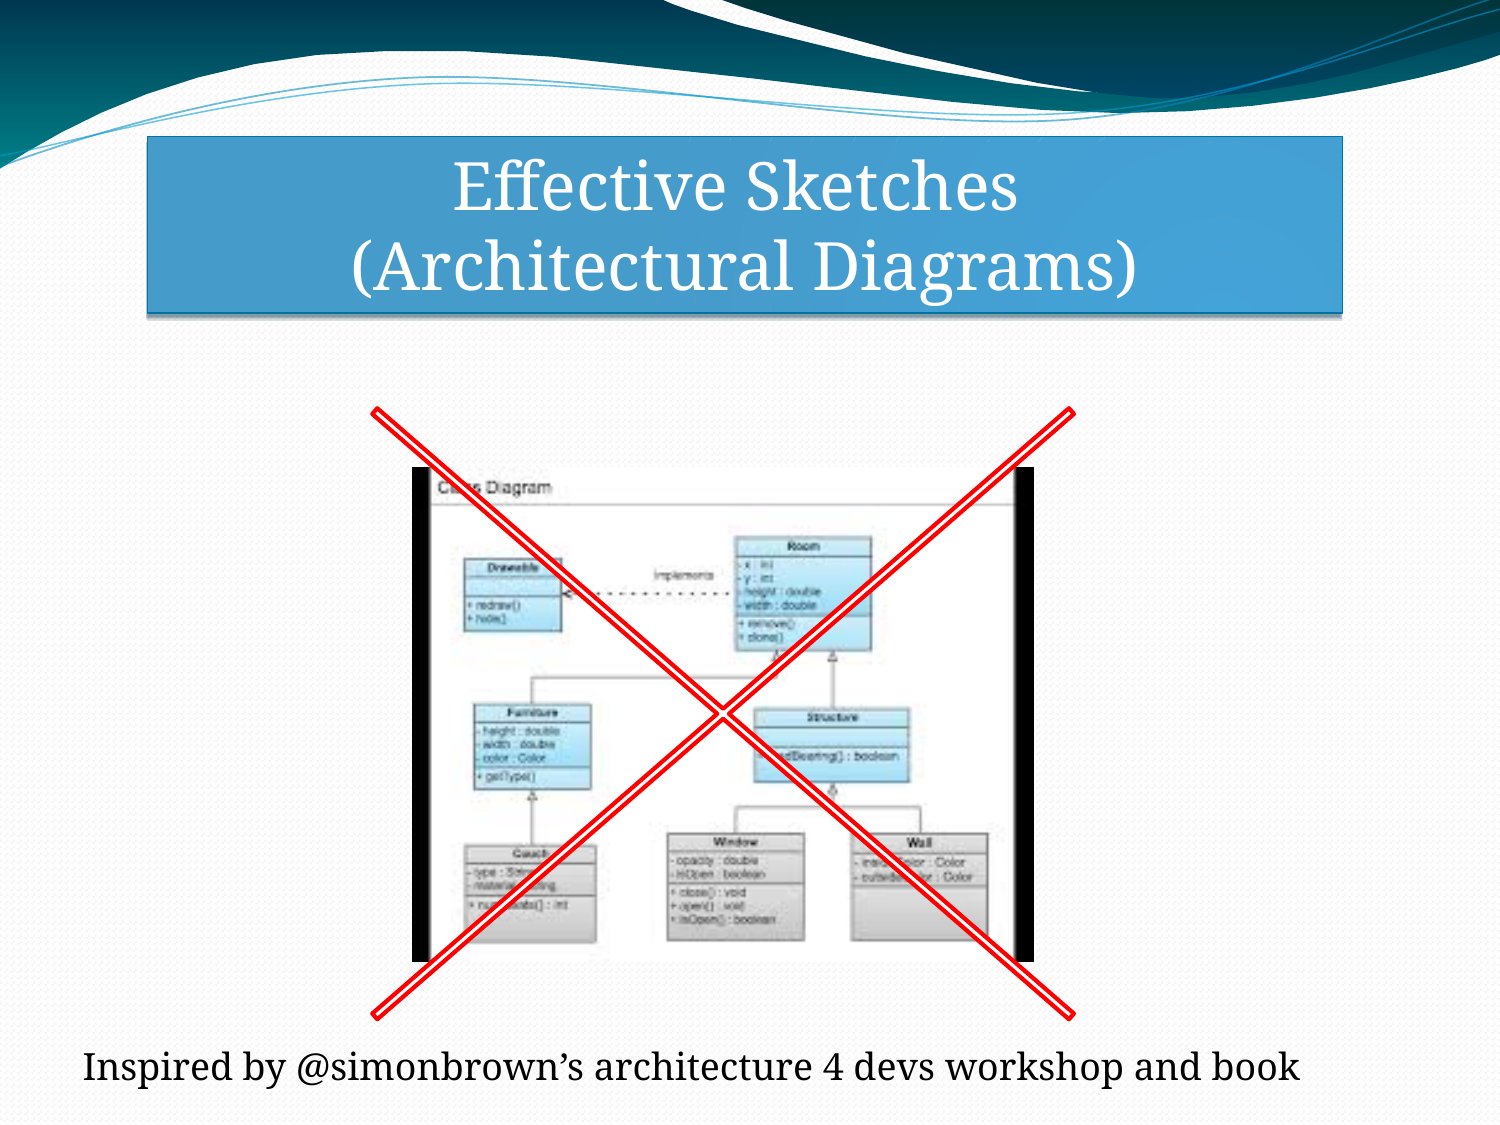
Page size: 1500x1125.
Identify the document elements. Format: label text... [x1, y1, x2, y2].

picture [730, 467, 1034, 962]
picture [445, 720, 1001, 962]
picture [412, 467, 716, 962]
text_box Effective Sketches (Architectural Diagrams) [147, 136, 1343, 313]
text_box [372, 408, 1074, 1020]
picture [447, 467, 1000, 707]
text_box Inspired by @simonbrown’s architecture 4 devs workshop and book [67, 1035, 1379, 1096]
